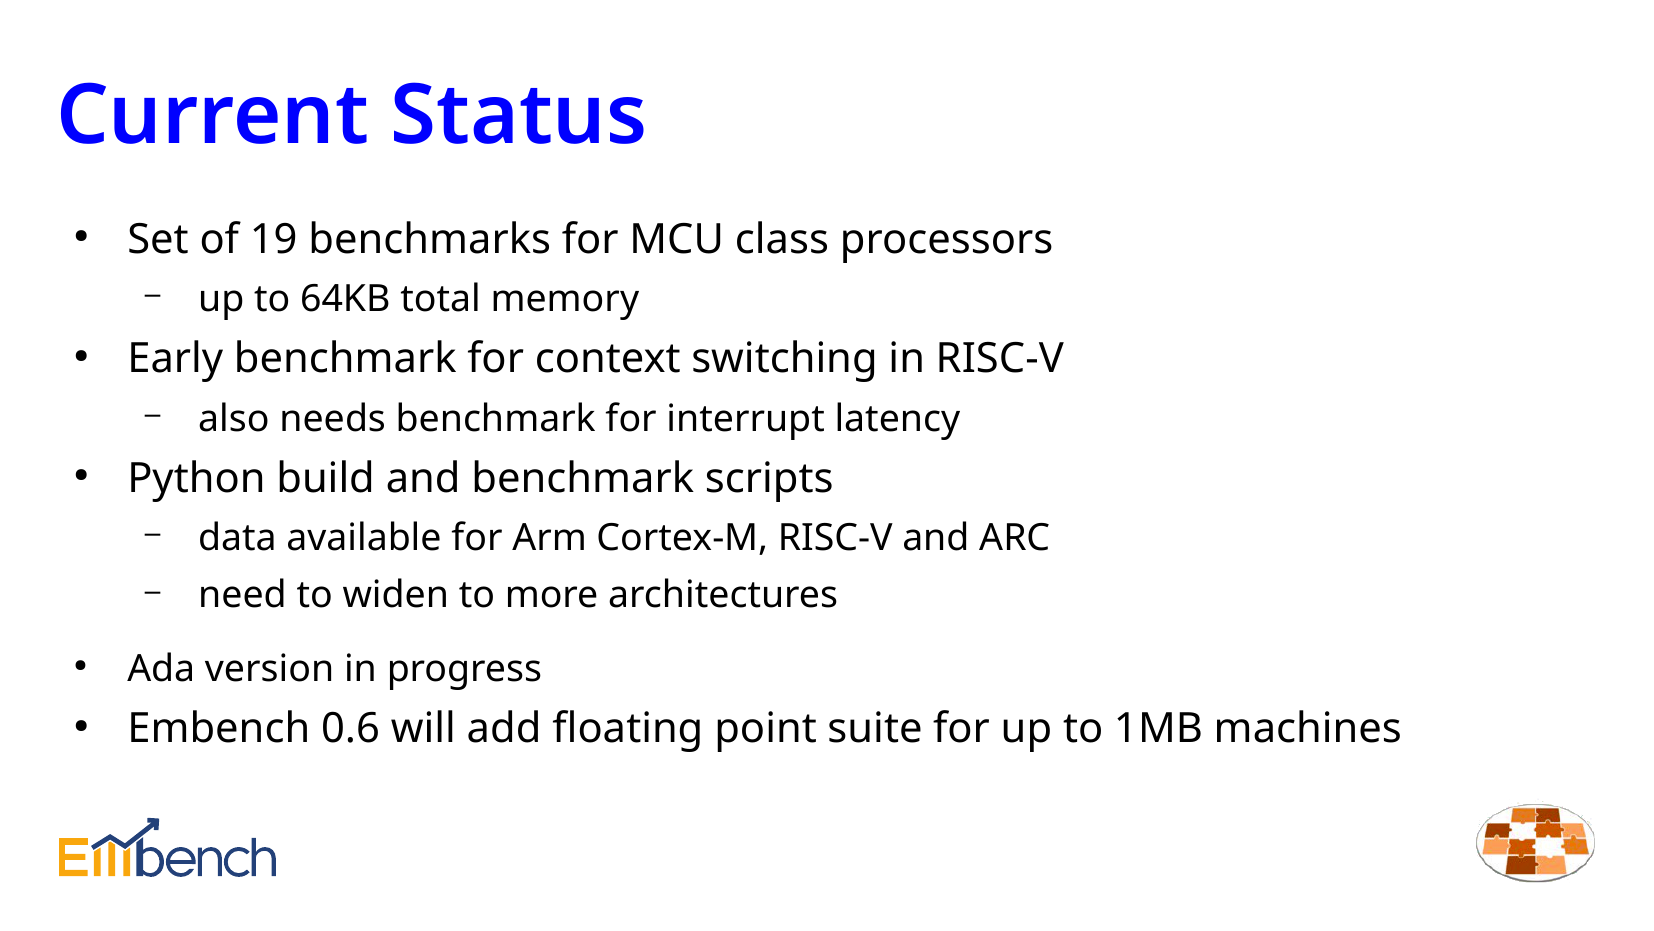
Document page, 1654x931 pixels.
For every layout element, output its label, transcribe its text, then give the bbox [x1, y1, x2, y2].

picture [1476, 827, 1595, 883]
title Current Status [56, 49, 1597, 173]
list Set of 19 benchmarks for MCU class processors up to 64KB total memory Early benchmark for context switching in RISC-V also needs benchmark for interrupt latency Python build and benchmark scripts data available for Arm Cortex-M, RISC-V and ARC need to widen to more architectures Ada version in progress Embench 0.6 will add floating point suite for up to 1MB machines [56, 208, 1598, 827]
